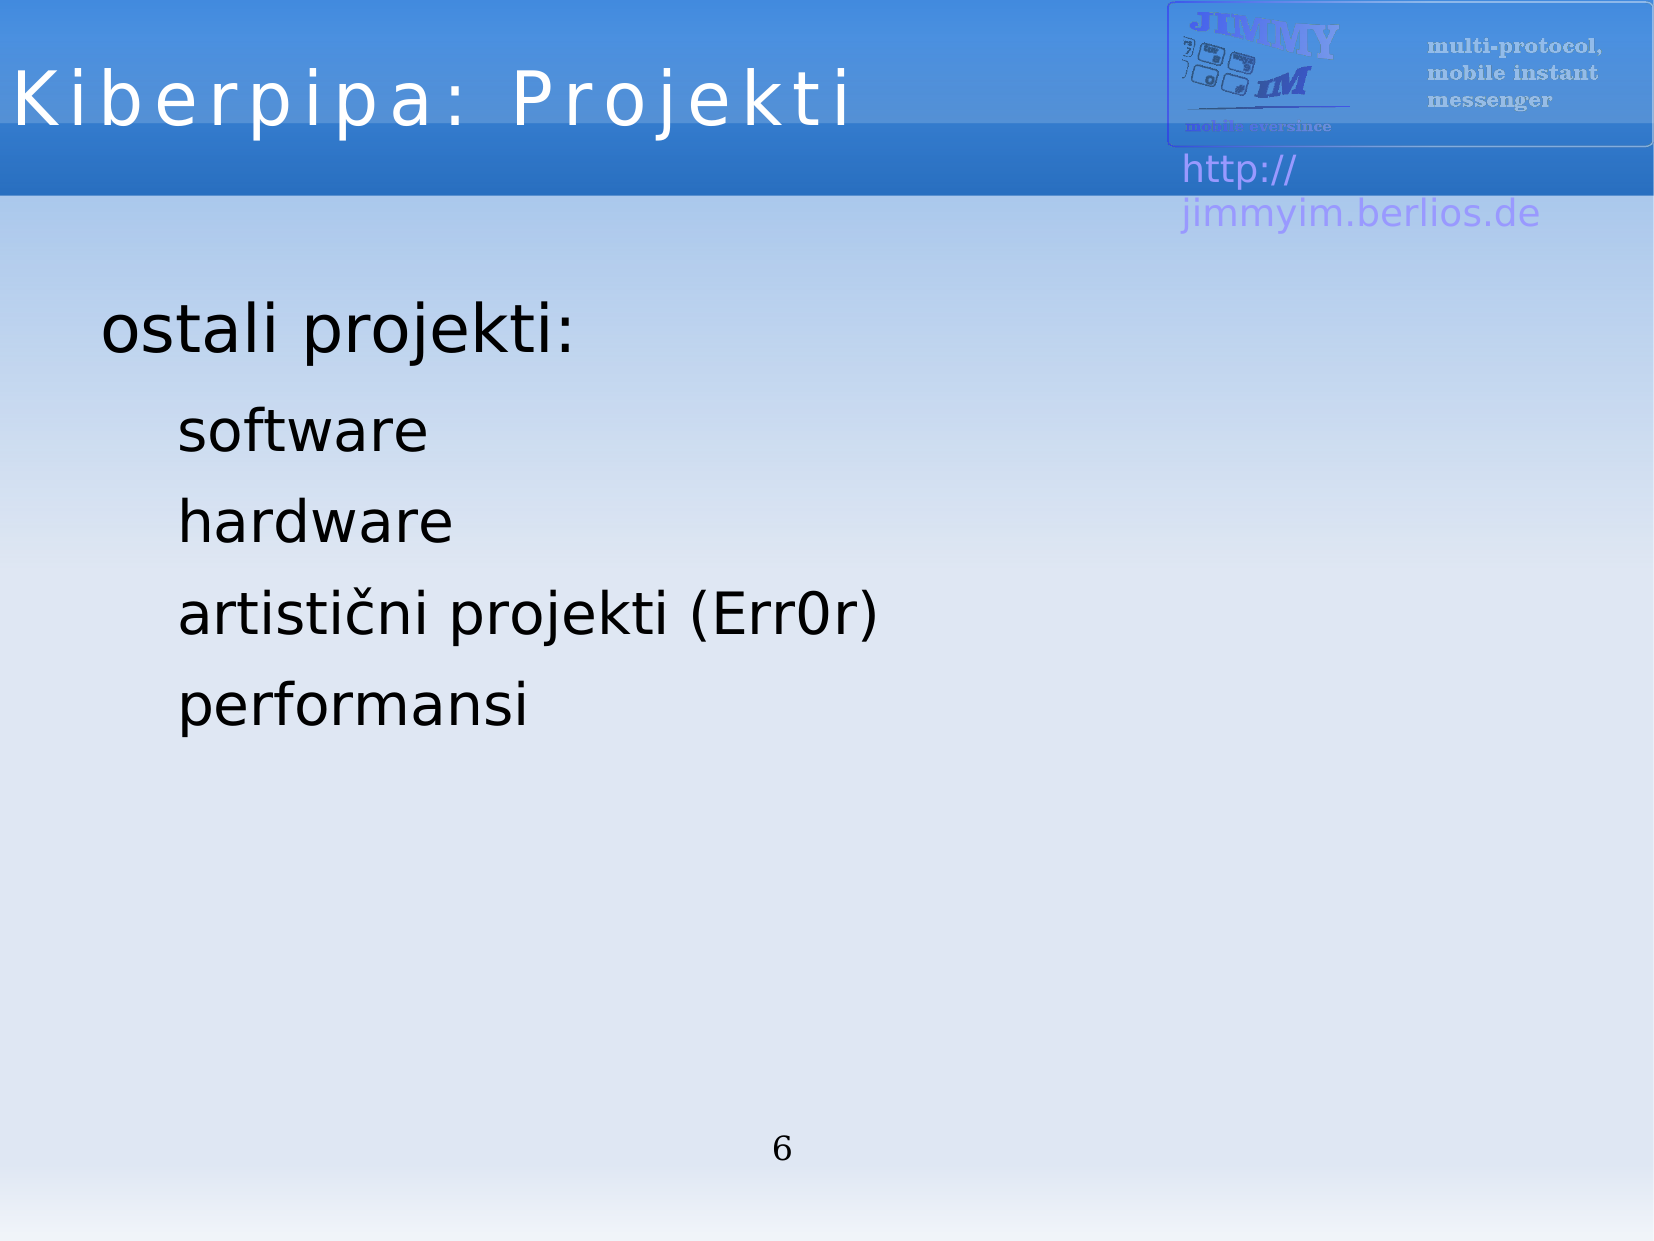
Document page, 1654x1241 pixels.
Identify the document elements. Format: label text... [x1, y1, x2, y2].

list ostali projekti: software hardware artistični projekti (Err0r) performansi [82, 290, 1571, 1094]
title Kiberpipa: Projekti [11, 7, 1167, 192]
picture [0, 0, 1654, 1241]
